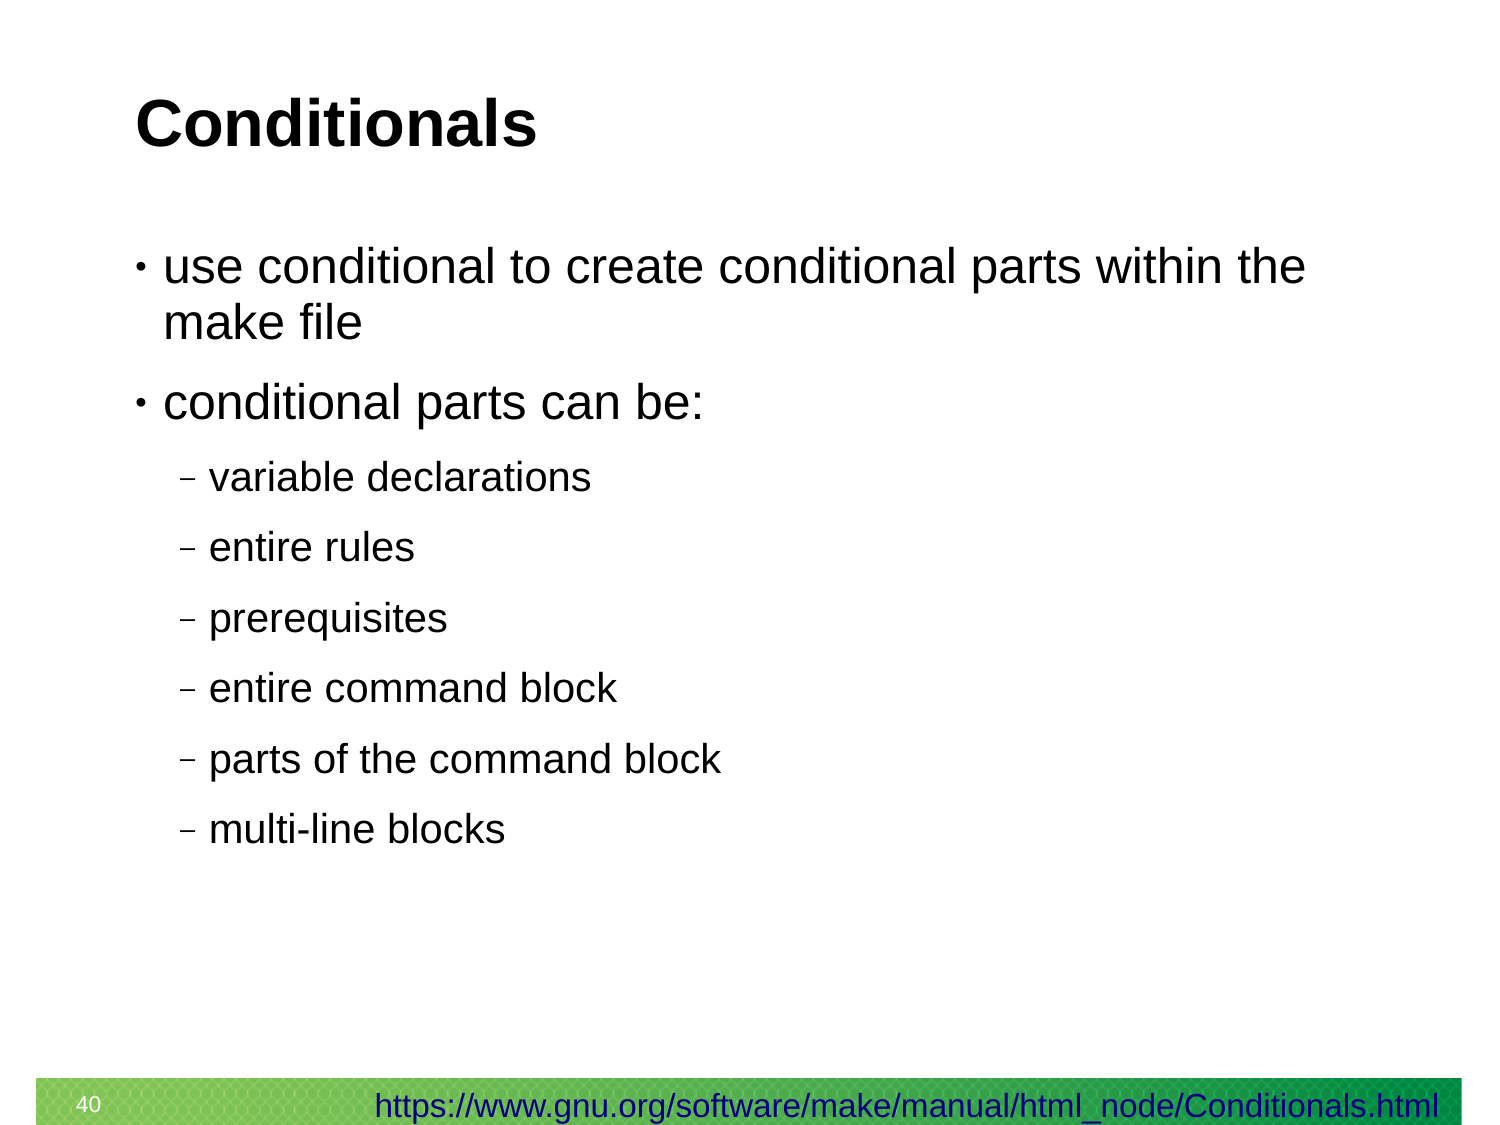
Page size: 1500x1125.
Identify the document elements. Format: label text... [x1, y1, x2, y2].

title Conditionals [135, 41, 1372, 204]
list use conditional to create conditional parts within the make file conditional parts can be: variable declarations entire rules prerequisites entire command block parts of the command block multi-line blocks [135, 238, 1372, 982]
text_box https://www.gnu.org/software/make/manual/html_node/Conditionals.html [360, 1080, 1456, 1125]
picture [36, 1078, 1462, 1125]
